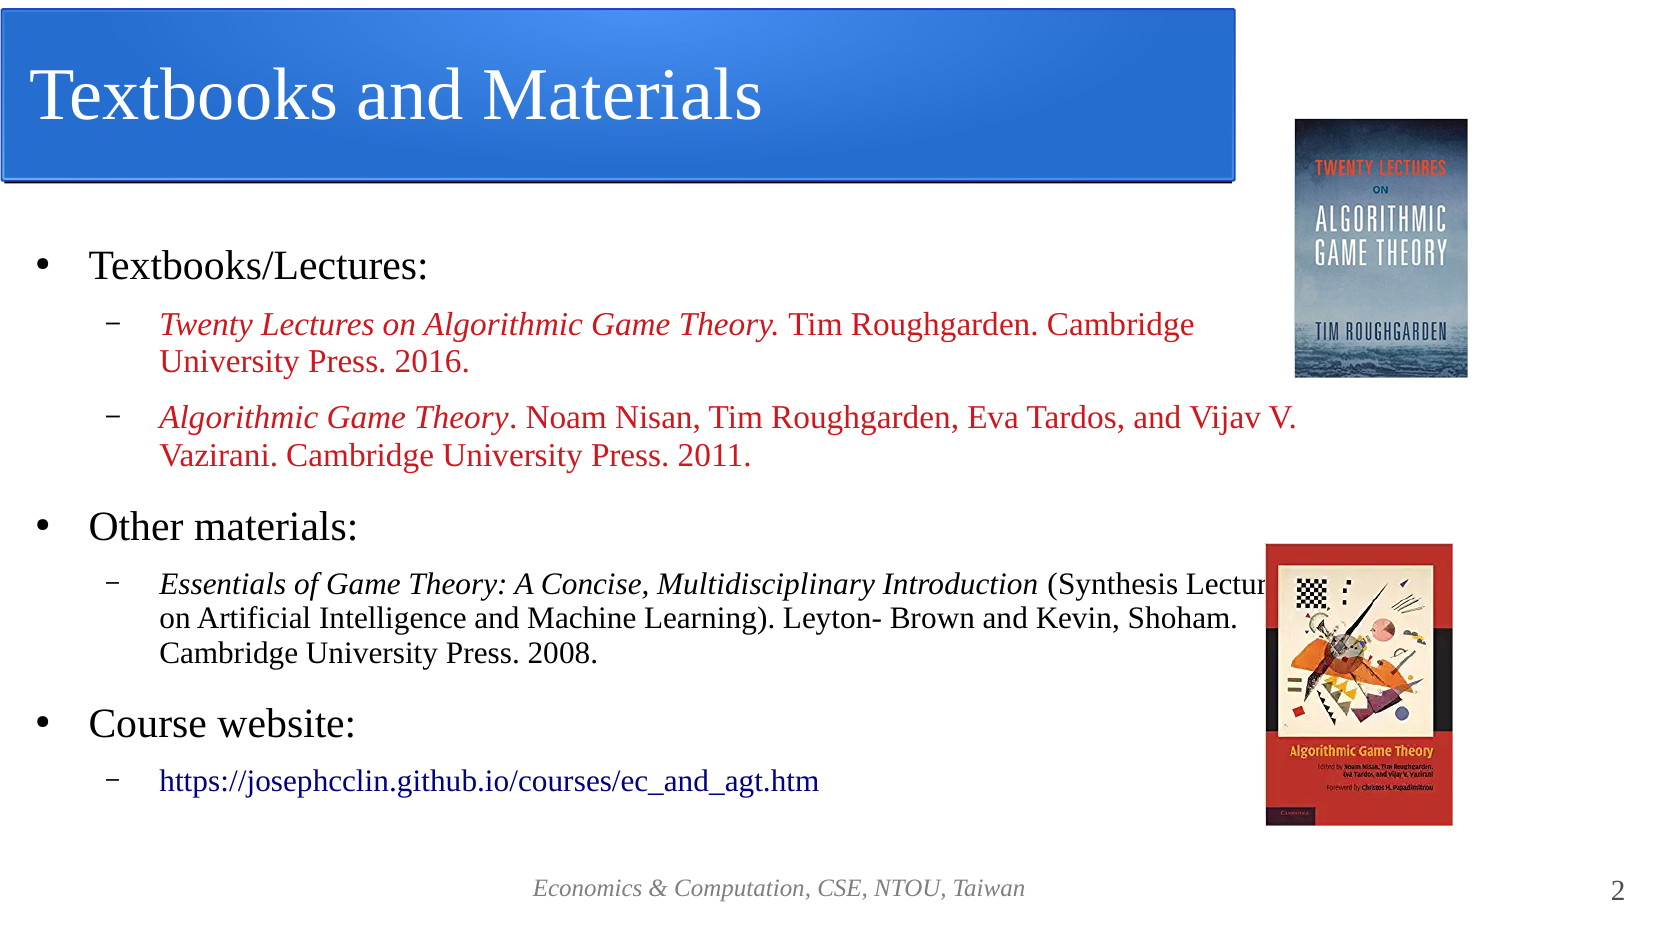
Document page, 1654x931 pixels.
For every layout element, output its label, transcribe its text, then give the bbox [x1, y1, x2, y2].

title Textbooks and Materials [29, 17, 1138, 172]
picture [1265, 543, 1453, 826]
list Textbooks/Lectures: Twenty Lectures on Algorithmic Game Theory. Tim Roughgarden. Cambridge University Press. 2016. Algorithmic Game Theory. Noam Nisan, Tim Roughgarden, Eva Tardos, and Vijav V. Vazirani. Cambridge University Press. 2011. Other materials: Essentials of Game Theory: A Concise, Multidisciplinary Introduction (Synthesis Lectures on Artificial Intelligence and Machine Learning). Leyton- Brown and Kevin, Shoham. Cambridge University Press. 2008. Course website: https://josephcclin.github.io/courses/ec_and_agt.htm [17, 242, 1317, 839]
picture [1294, 118, 1468, 378]
